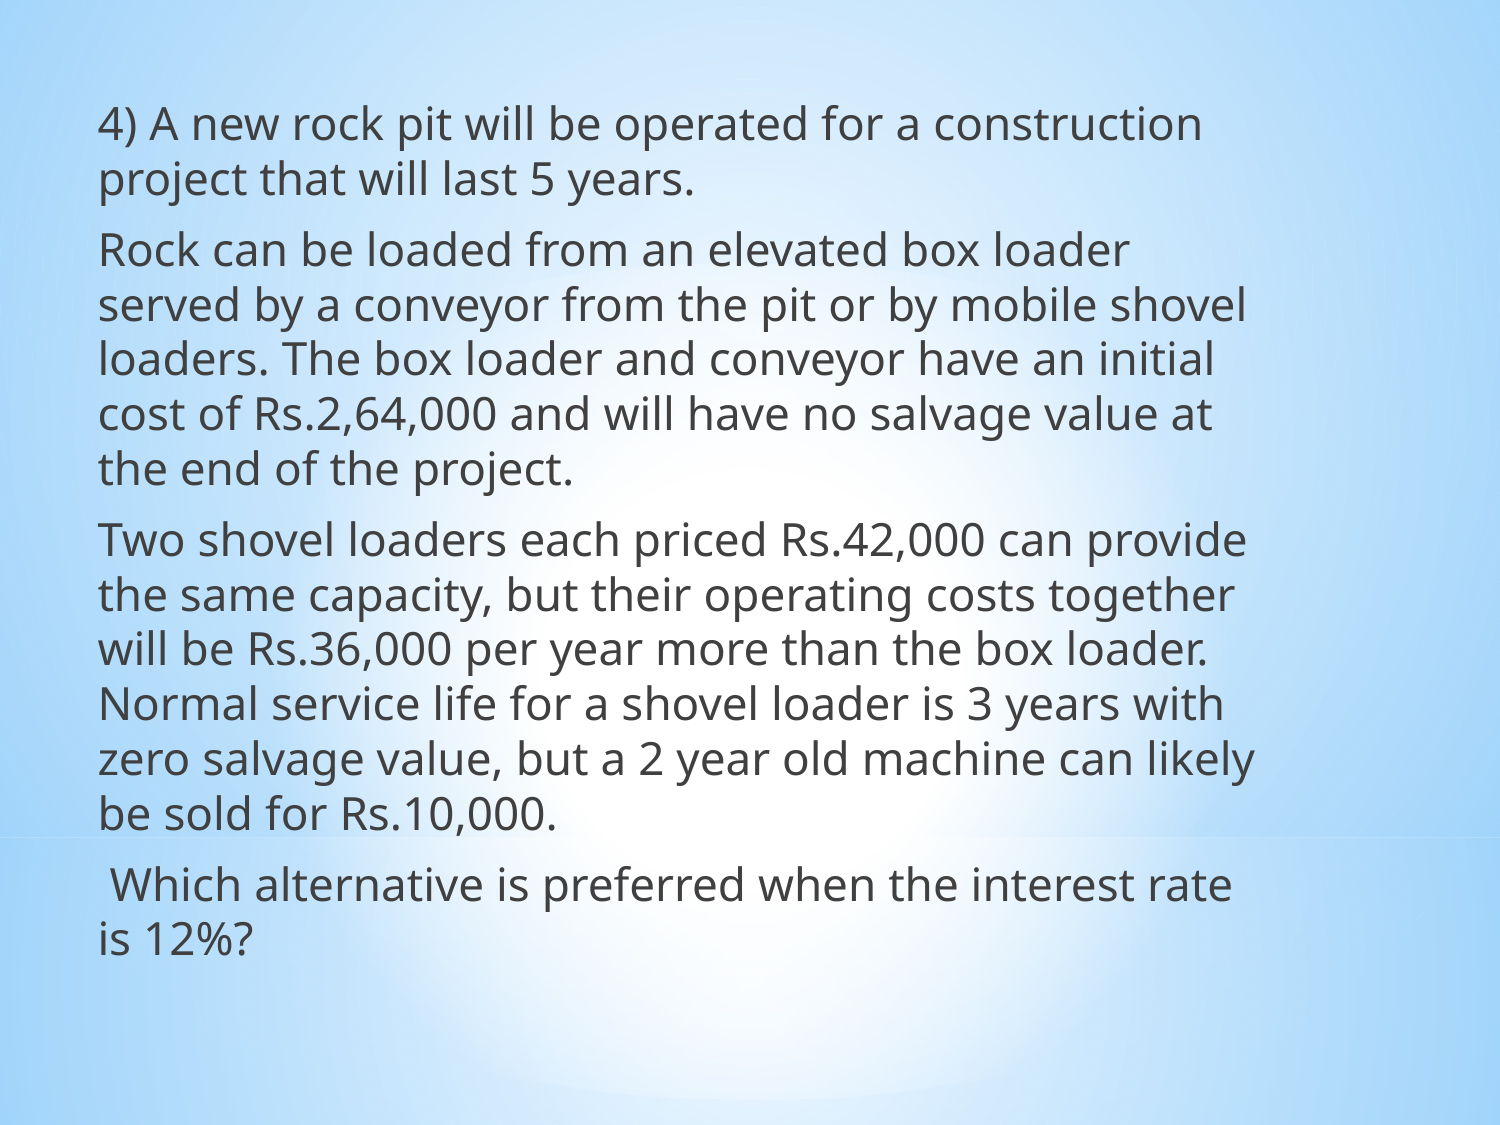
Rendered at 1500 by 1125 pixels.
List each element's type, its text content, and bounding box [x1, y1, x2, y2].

list 4) A new rock pit will be operated for a construction project that will last 5 years. Rock can be loaded from an elevated box loader served by a conveyor from the pit or by mobile shovel loaders. The box loader and conveyor have an initial cost of Rs.2,64,000 and will have no salvage value at the end of the project. Two shovel loaders each priced Rs.42,000 can provide the same capacity, but their operating costs together will be Rs.36,000 per year more than the box loader. Normal service life for a shovel loader is 3 years with zero salvage value, but a 2 year old machine can likely be sold for Rs.10,000. Which alternative is preferred when the interest rate is 12%? [75, 87, 1288, 1093]
